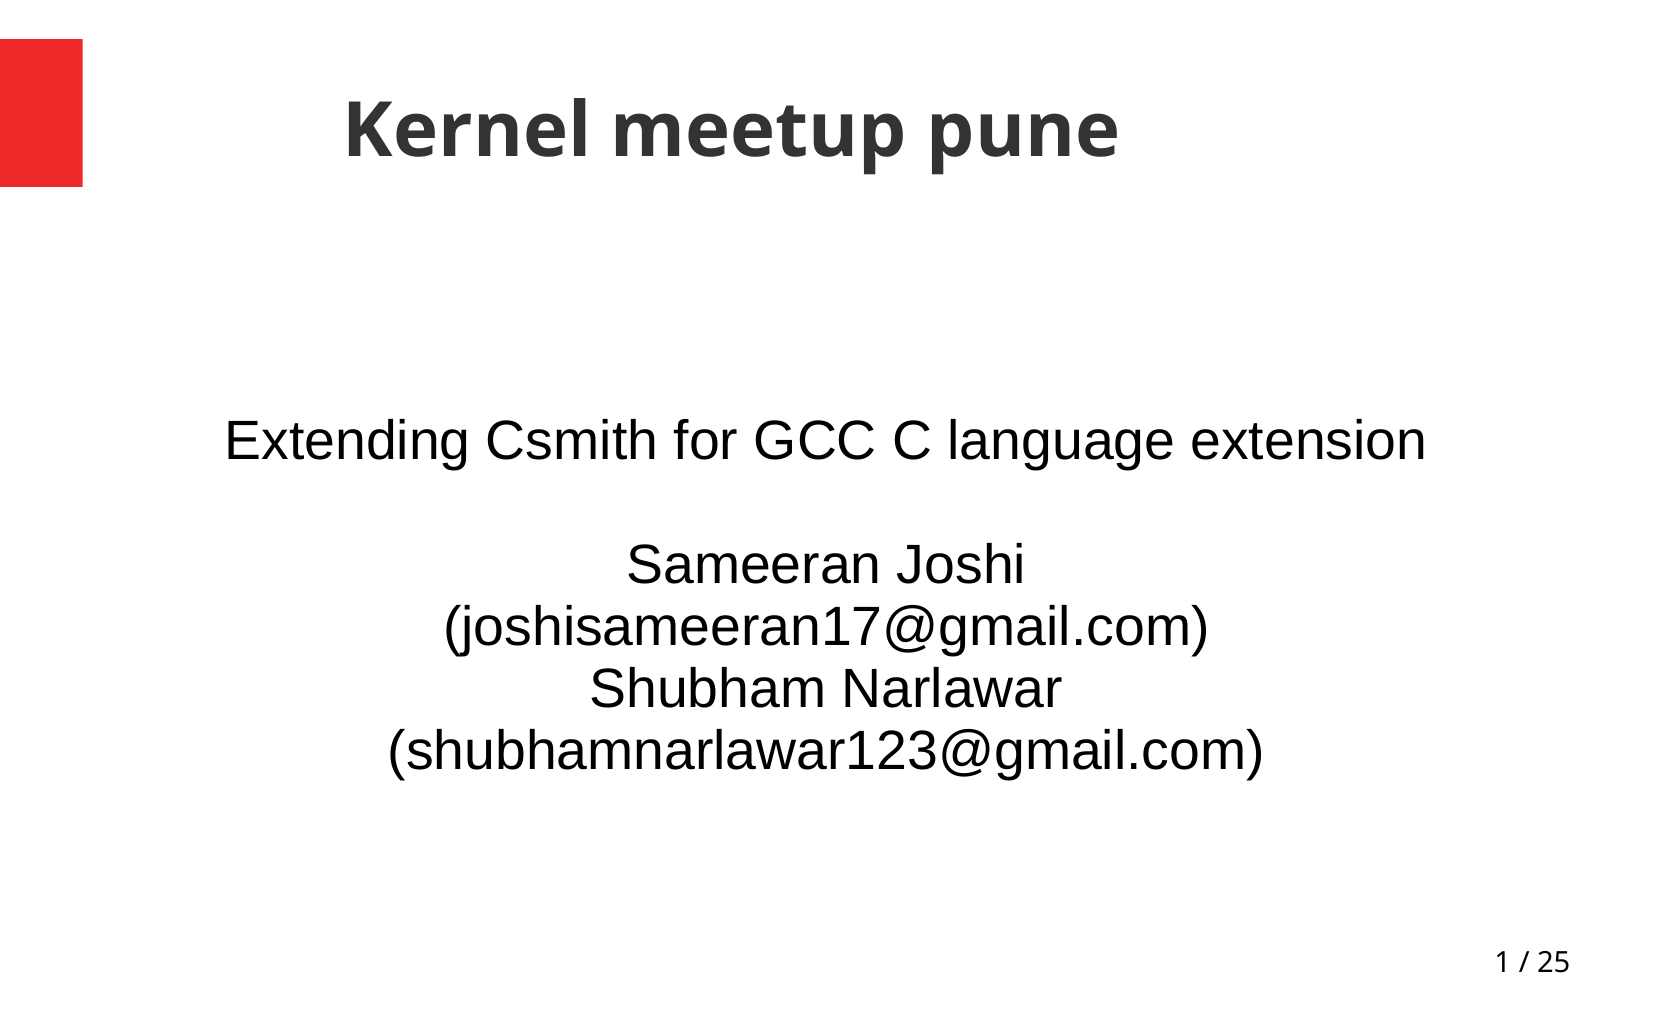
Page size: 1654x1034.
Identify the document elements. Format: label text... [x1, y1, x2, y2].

title Kernel meetup pune [117, 0, 1571, 283]
subtitle Extending Csmith for GCC C language extension Sameeran Joshi (joshisameeran17@gmail.com) Shubham Narlawar (shubhamnarlawar123@gmail.com) [117, 295, 1536, 895]
